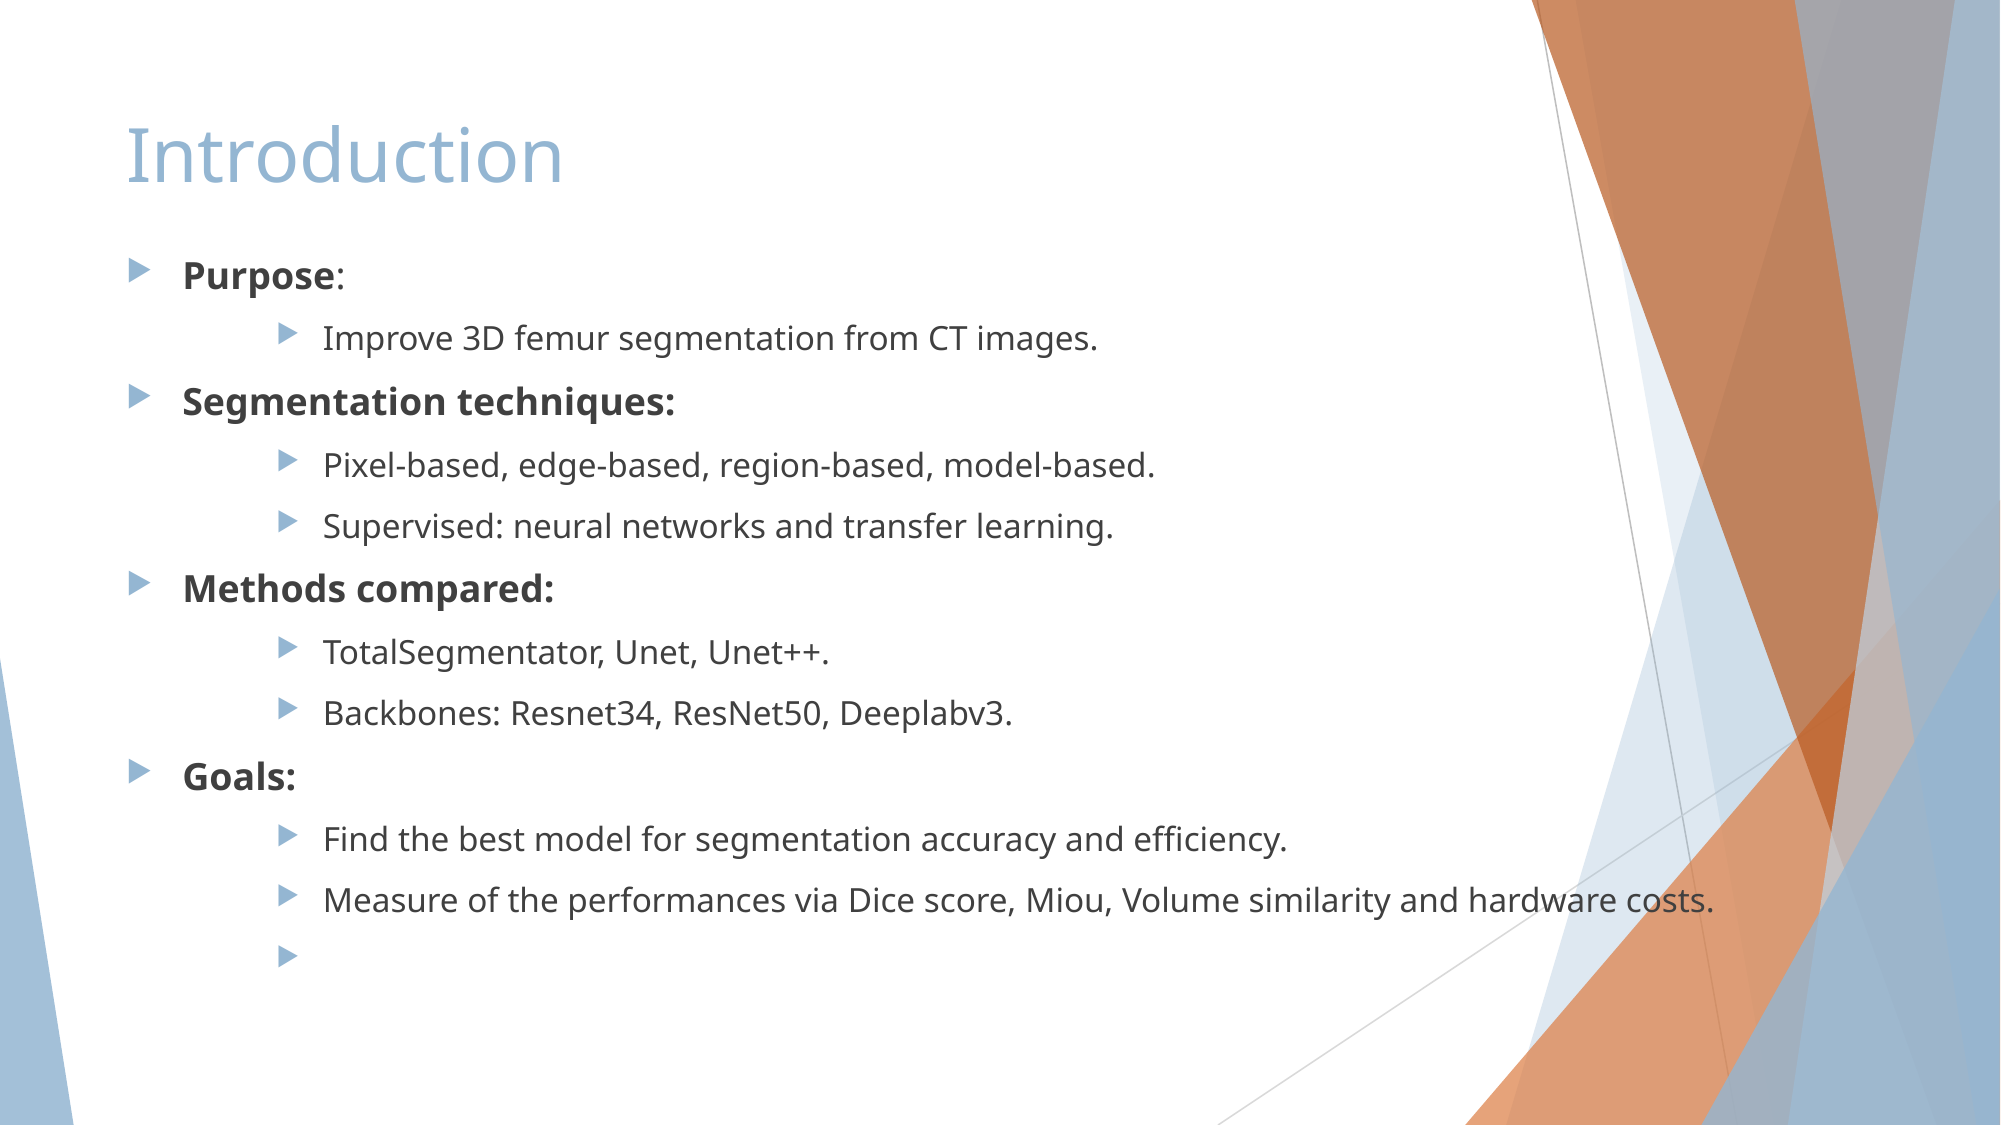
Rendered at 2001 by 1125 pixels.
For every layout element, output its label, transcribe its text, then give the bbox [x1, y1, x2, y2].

title Introduction [111, 99, 1522, 244]
list Purpose: Improve 3D femur segmentation from CT images. Segmentation techniques: Pixel-based, edge-based, region-based, model-based. Supervised: neural networks and transfer learning. Methods compared: TotalSegmentator, Unet, Unet++. Backbones: Resnet34, ResNet50, Deeplabv3. Goals: Find the best model for segmentation accuracy and efficiency. Measure of the performances via Dice score, Miou, Volume similarity and hardware costs. [111, 244, 1793, 1026]
